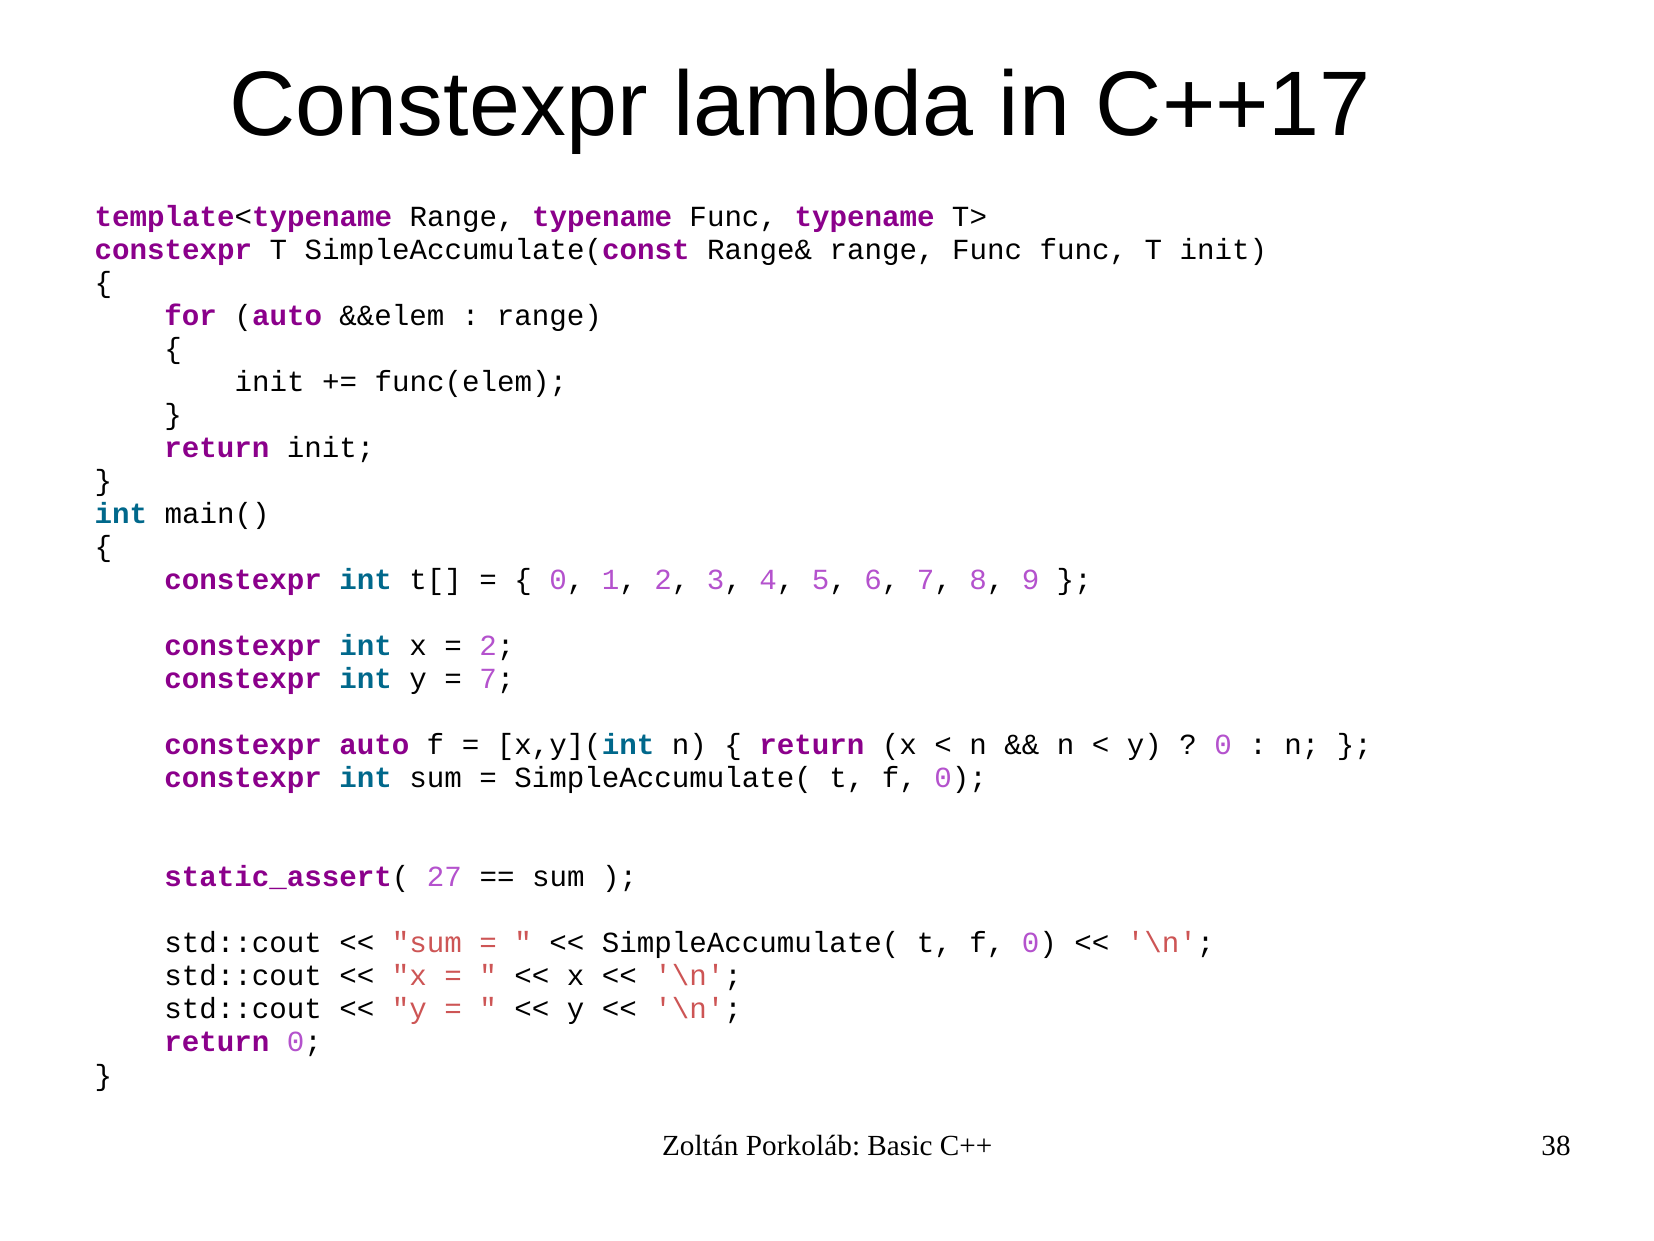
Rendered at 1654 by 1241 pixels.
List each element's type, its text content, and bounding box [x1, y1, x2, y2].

text_box template<typename Range, typename Func, typename T> constexpr T SimpleAccumulate(const Range& range, Func func, T init) { for (auto &&elem : range) { init += func(elem); } return init; } int main() { constexpr int t[] = { 0, 1, 2, 3, 4, 5, 6, 7, 8, 9 }; constexpr int x = 2; constexpr int y = 7; constexpr auto f = [x,y](int n) { return (x < n && n < y) ? 0 : n; }; constexpr int sum = SimpleAccumulate( t, f, 0); static_assert( 27 == sum ); std::cout << "sum = " << SimpleAccumulate( t, f, 0) << '\n'; std::cout << "x = " << x << '\n'; std::cout << "y = " << y << '\n'; return 0; } [79, 195, 1654, 1135]
title Constexpr lambda in C++17 [56, 0, 1546, 208]
